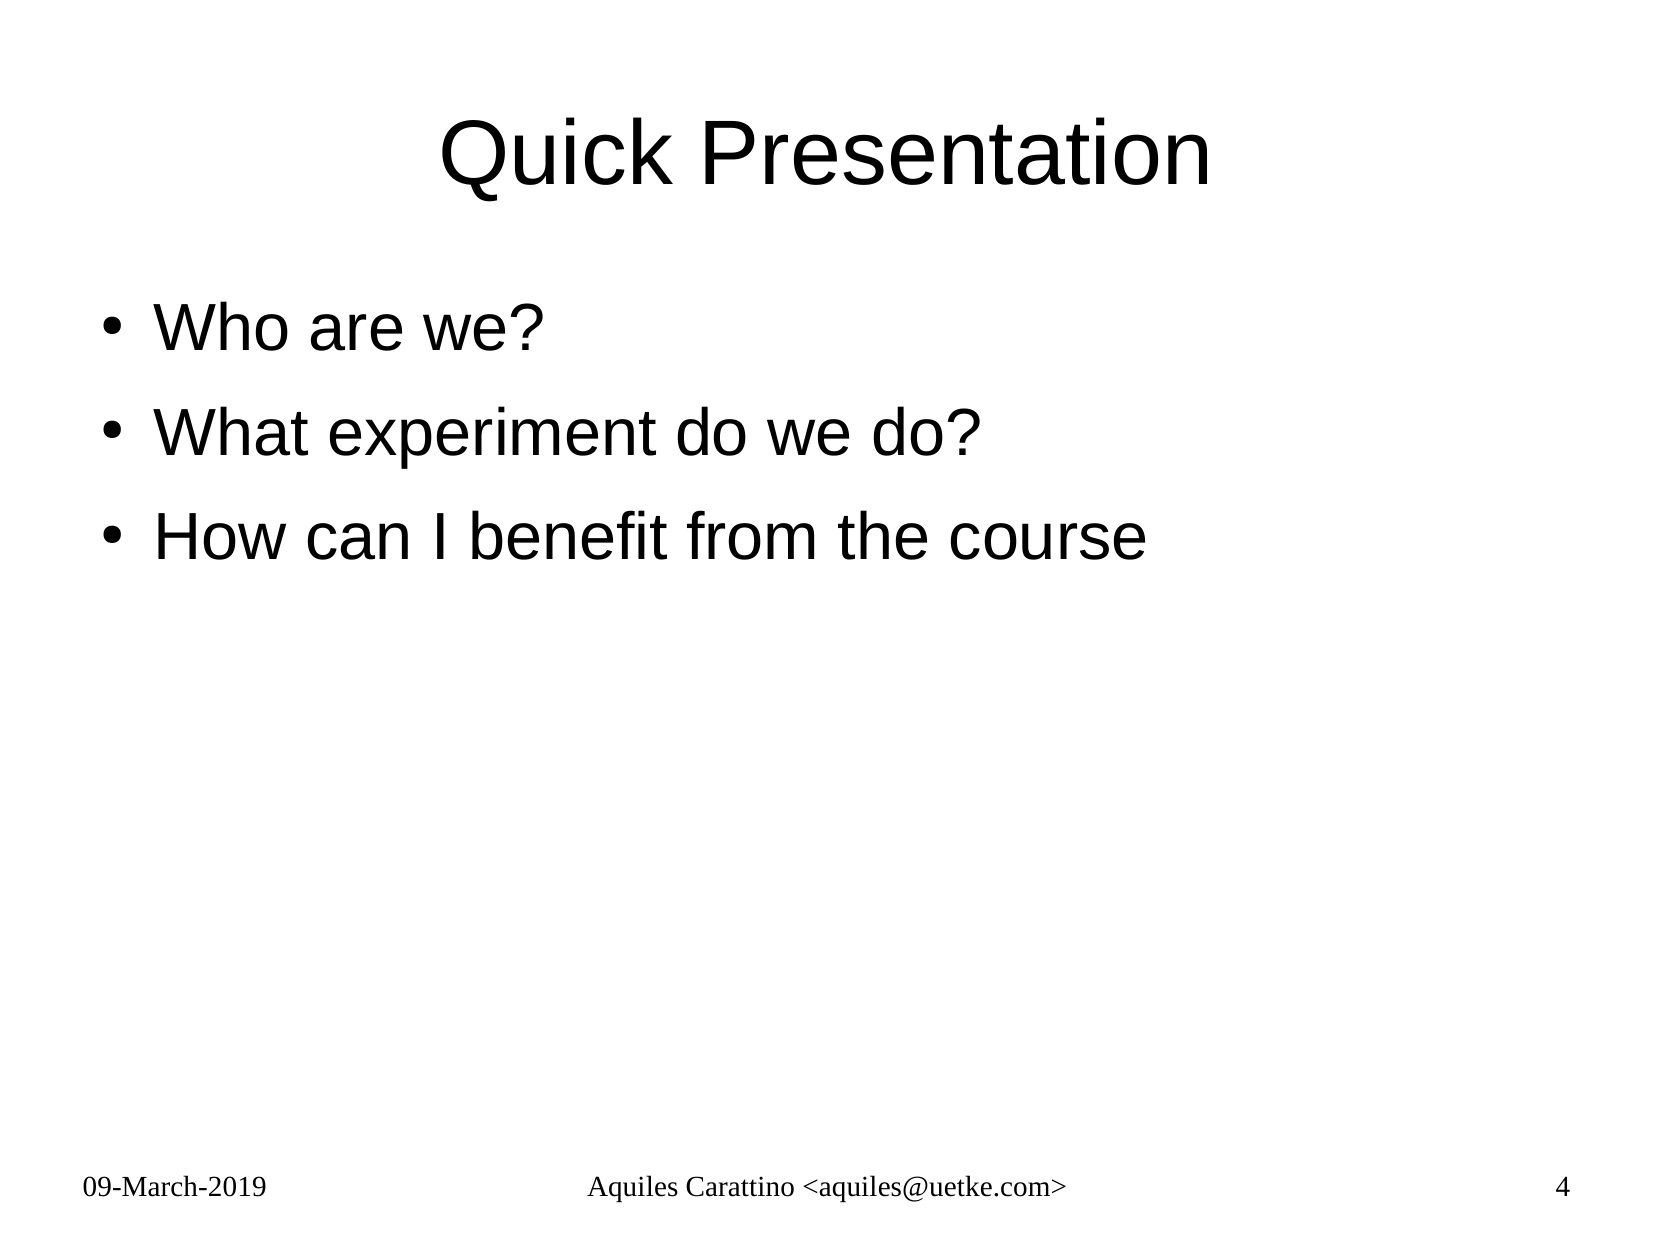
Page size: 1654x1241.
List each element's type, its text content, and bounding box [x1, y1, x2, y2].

list Who are we? What experiment do we do? How can I benefit from the course [82, 290, 1571, 1010]
title Quick Presentation [82, 49, 1571, 257]
